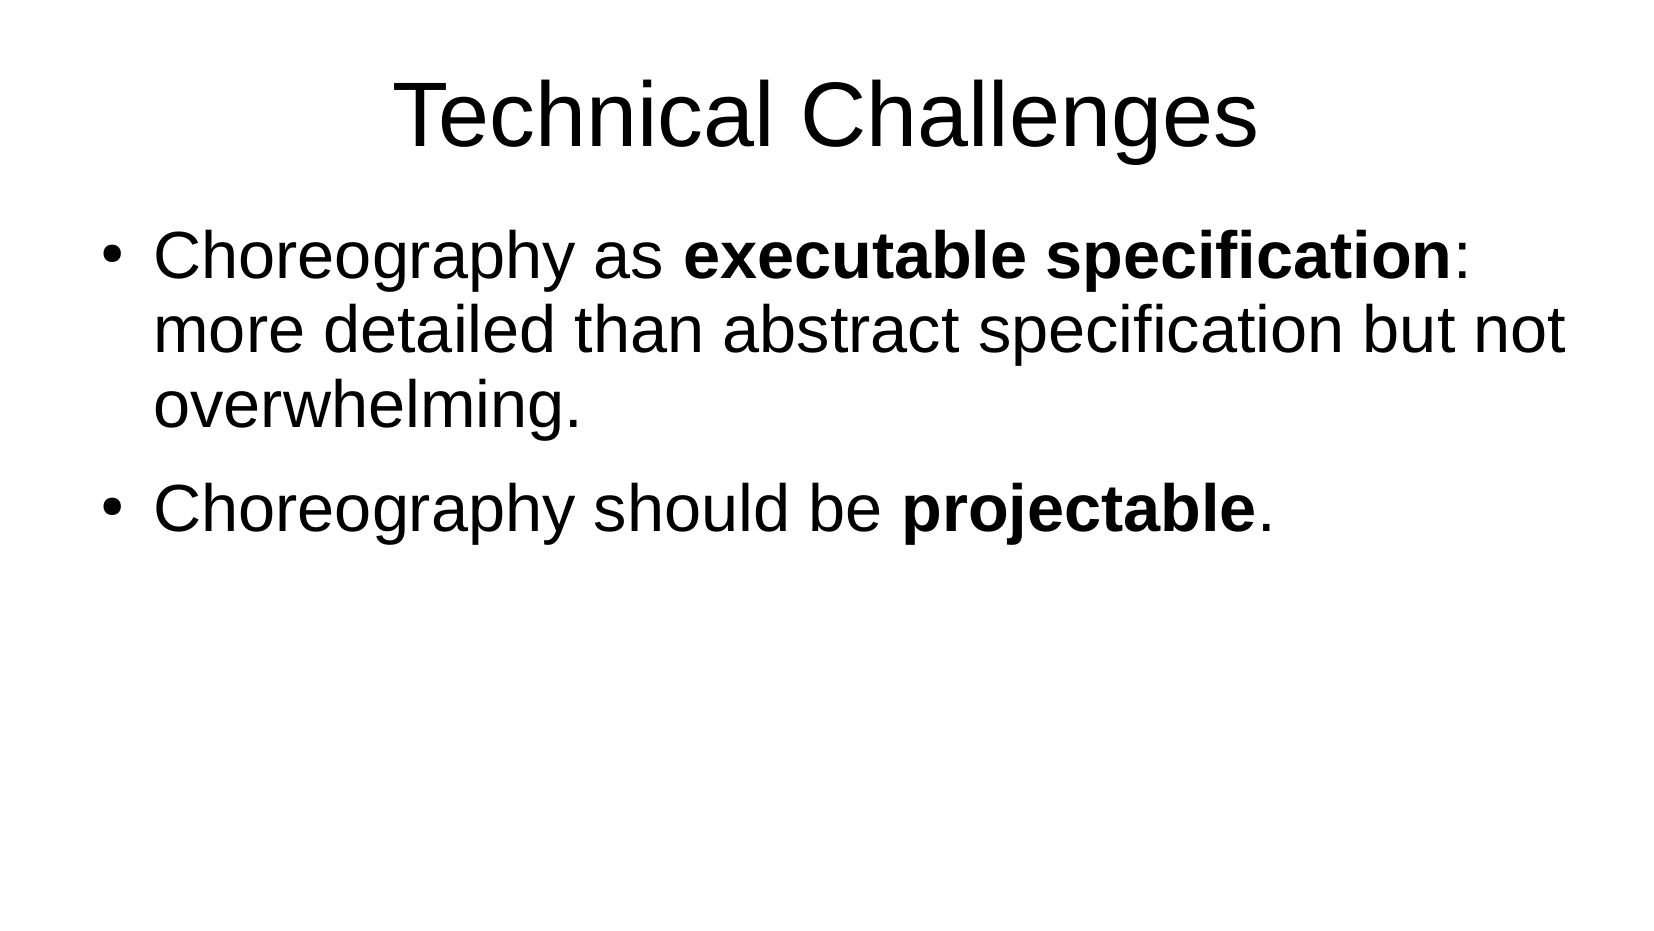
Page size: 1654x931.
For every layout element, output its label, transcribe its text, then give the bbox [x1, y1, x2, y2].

list Choreography as executable specification: more detailed than abstract specification but not overwhelming. Choreography should be projectable. [82, 217, 1571, 758]
title Technical Challenges [82, 37, 1571, 193]
